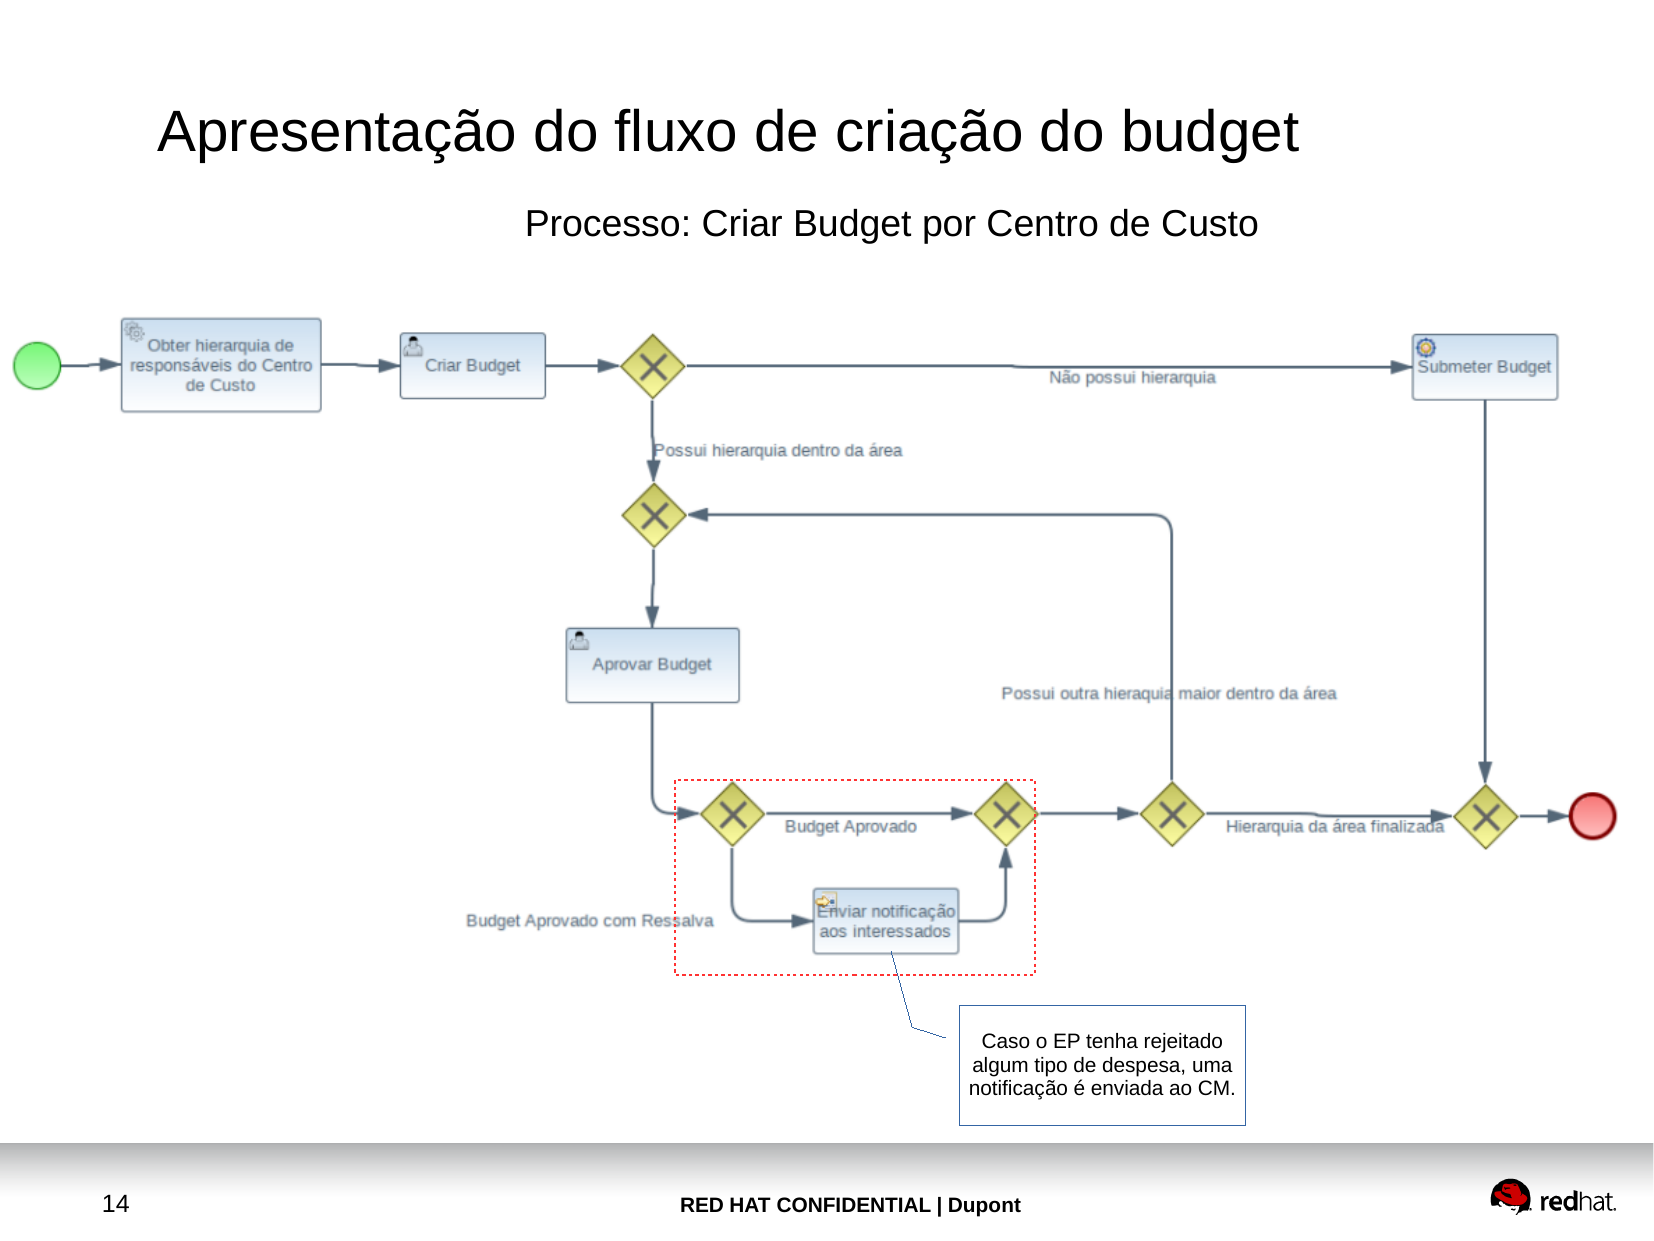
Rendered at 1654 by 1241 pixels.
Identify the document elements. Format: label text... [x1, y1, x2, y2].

picture [0, 1143, 1654, 1241]
text_box Processo: Criar Budget por Centro de Custo [510, 195, 1285, 252]
picture [0, 281, 1654, 976]
text_box Caso o EP tenha rejeitado algum tipo de despesa, uma notificação é enviada ao CM. [960, 1005, 1245, 1125]
text_box Apresentação do fluxo de criação do budget [82, 37, 1571, 226]
